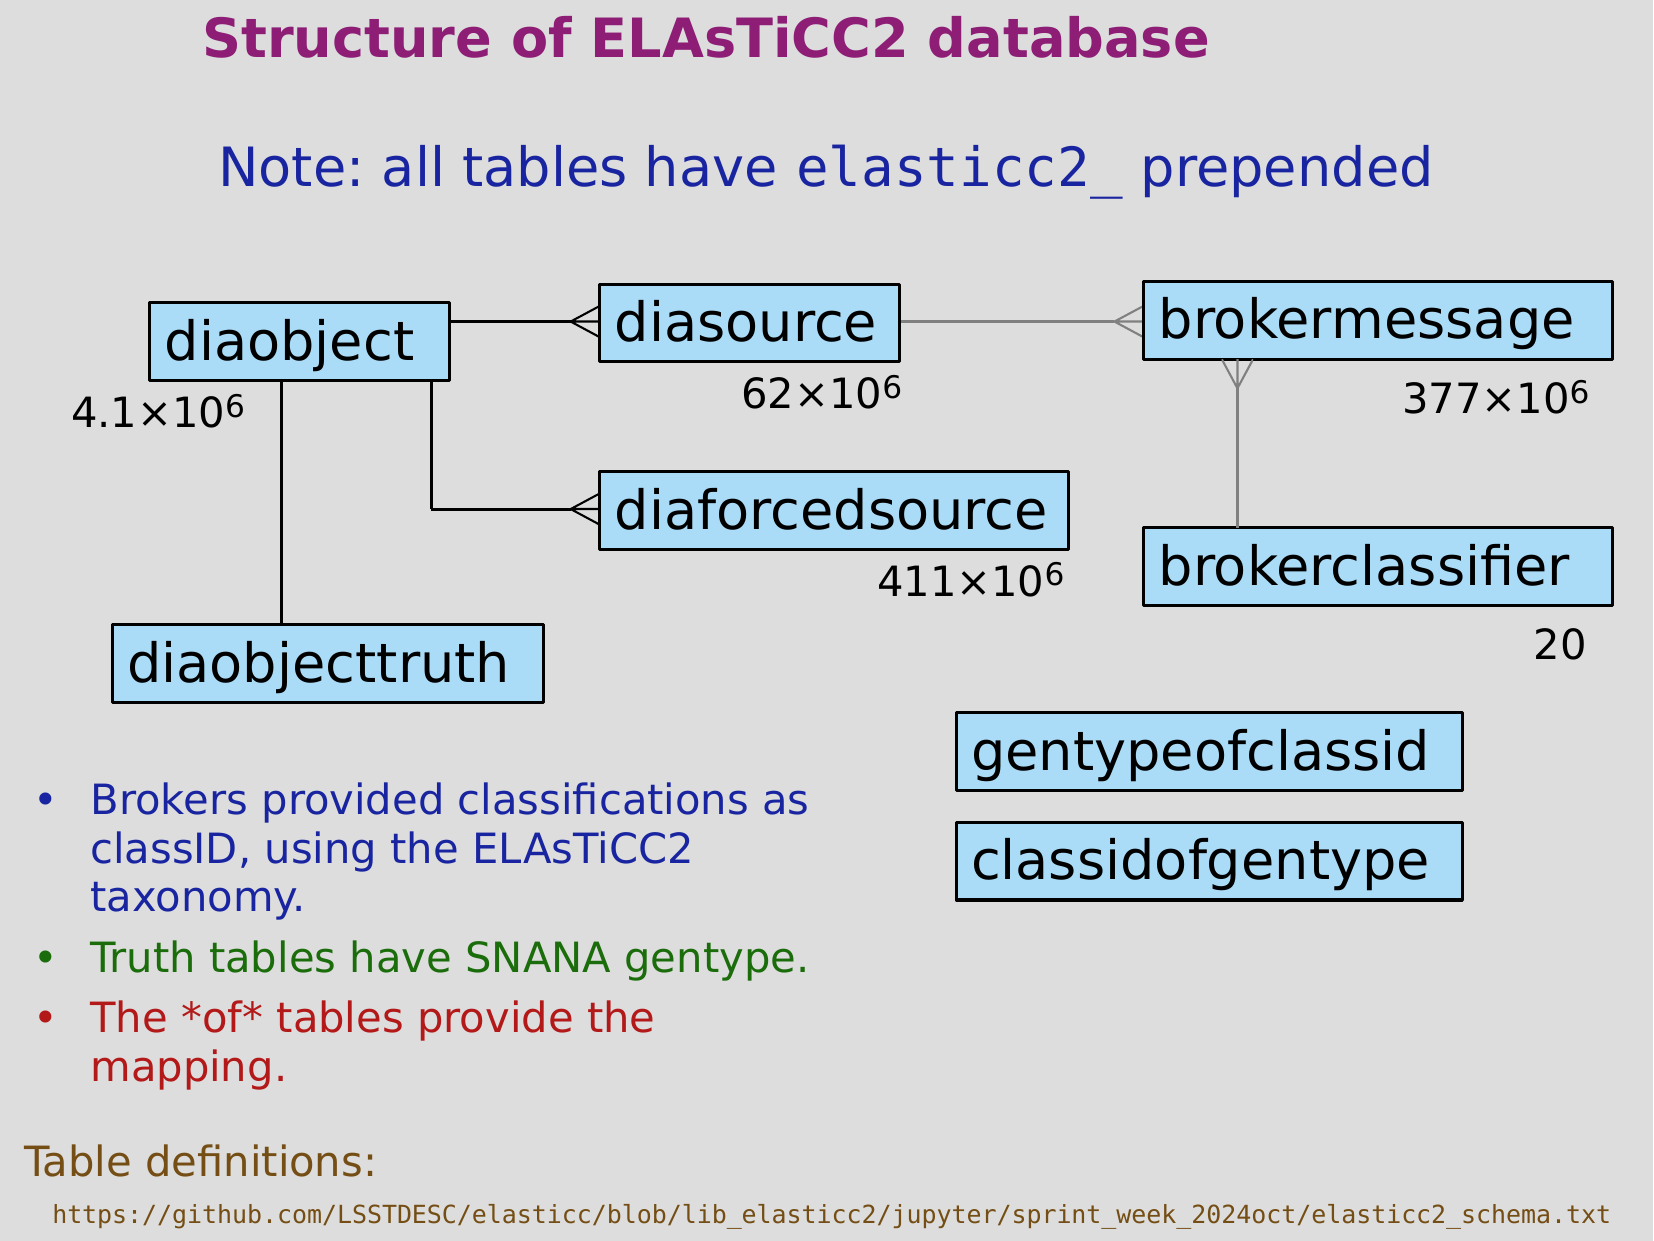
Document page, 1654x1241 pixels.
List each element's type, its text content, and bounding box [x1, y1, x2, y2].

text_box Structure of ELAsTiCC2 database [130, 0, 1283, 78]
text_box diaobjecttruth [112, 624, 544, 703]
text_box diaforcedsource [599, 471, 1069, 550]
text_box classidofgentype [956, 822, 1463, 901]
text_box brokermessage [1143, 281, 1613, 360]
text_box 62×106 [726, 361, 919, 426]
text_box 377×106 [1387, 367, 1613, 432]
text_box 20 [1518, 613, 1613, 678]
text_box gentypeofclassid [956, 712, 1463, 791]
text_box Table definitions: [9, 1130, 507, 1194]
text_box Note: all tables have elasticc2_ prepended [146, 128, 1507, 207]
text_box diasource [599, 284, 900, 362]
text_box https://github.com/LSSTDESC/elasticc/blob/lib_elasticc2/jupyter/sprint_week_2024oct/elasticc2_schema.txt [37, 1193, 1636, 1241]
text_box 4.1×106 [56, 380, 282, 445]
text_box • Brokers provided classifications as classID, using the ELAsTiCC2 taxonomy. • Truth tables have SNANA gentype. • The *of* tables provide the mapping. [18, 768, 826, 1147]
text_box 411×106 [862, 549, 1088, 614]
text_box diaobject [149, 302, 450, 381]
text_box brokerclassifier [1143, 527, 1613, 606]
